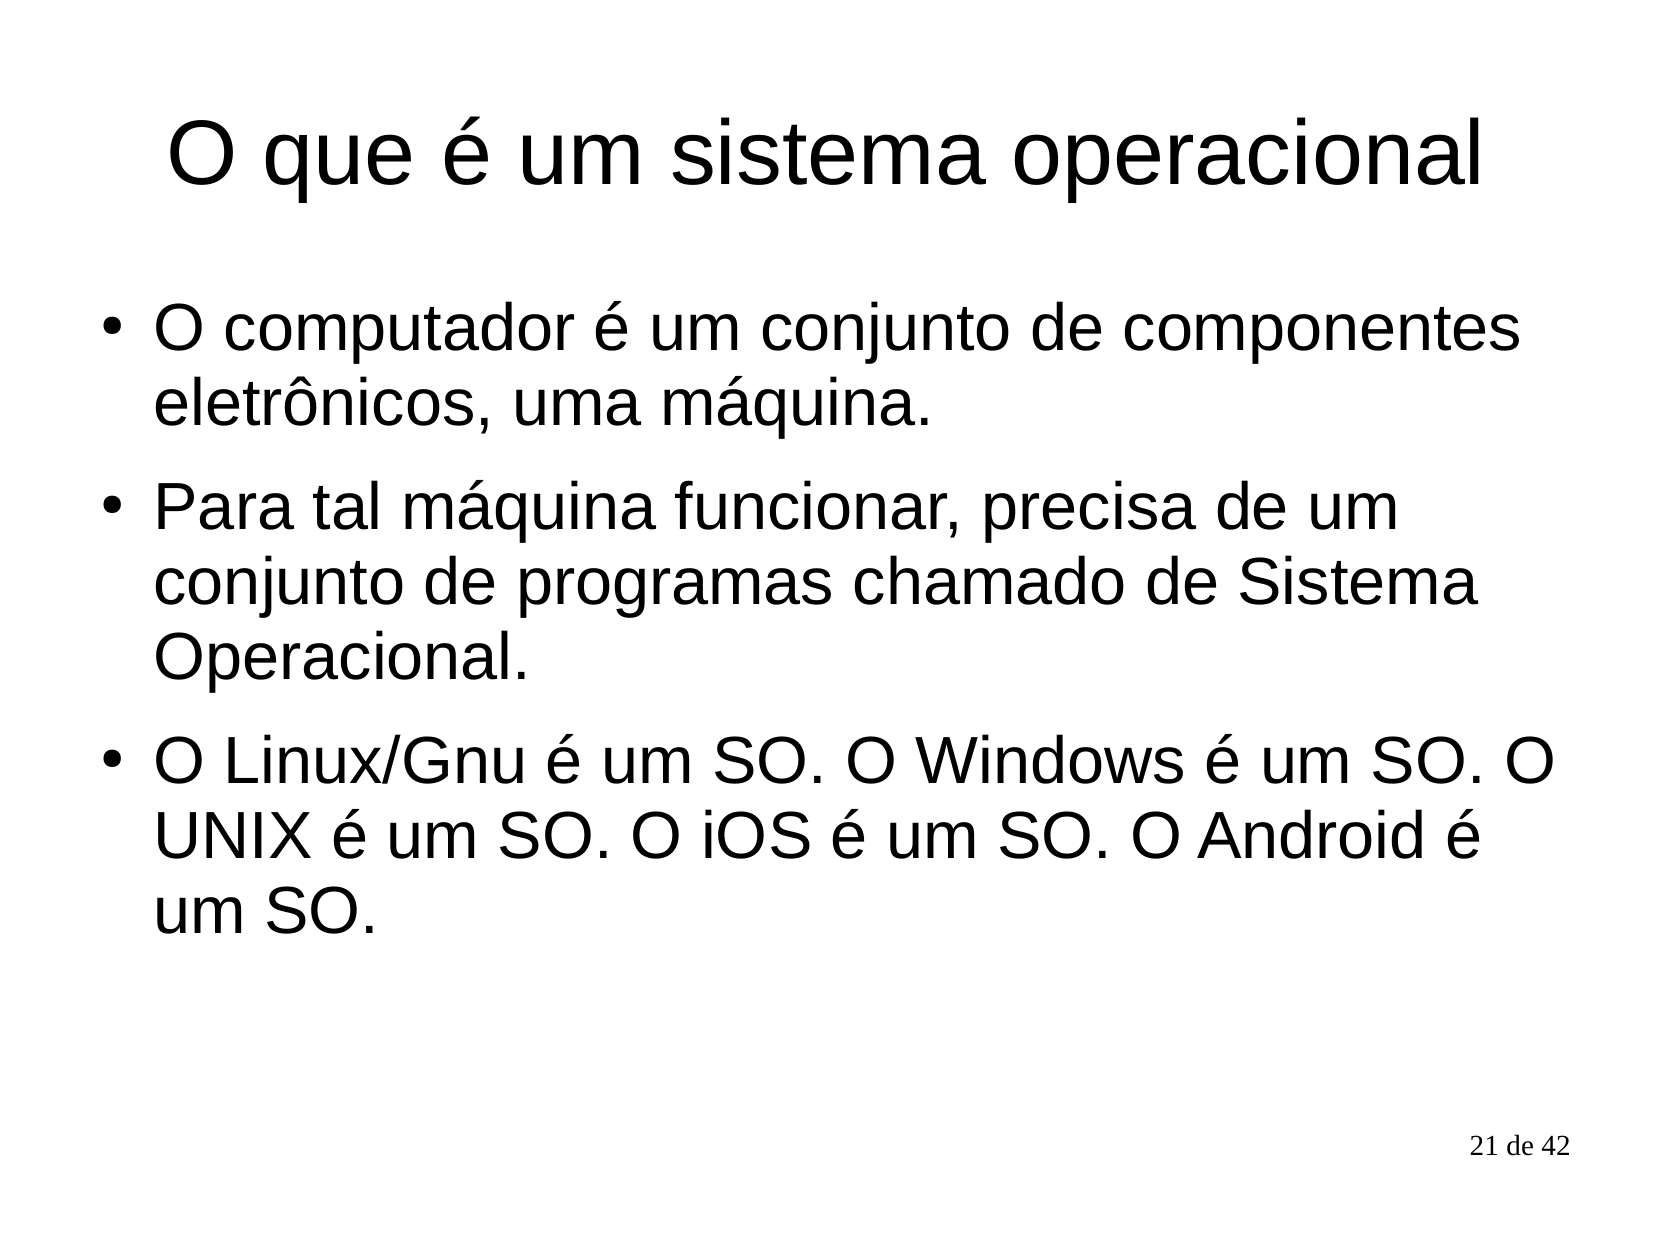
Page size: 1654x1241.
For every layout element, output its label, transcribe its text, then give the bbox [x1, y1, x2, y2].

title O que é um sistema operacional [82, 49, 1571, 257]
list O computador é um conjunto de componentes eletrônicos, uma máquina. Para tal máquina funcionar, precisa de um conjunto de programas chamado de Sistema Operacional. O Linux/Gnu é um SO. O Windows é um SO. O UNIX é um SO. O iOS é um SO. O Android é um SO. [82, 290, 1571, 1010]
